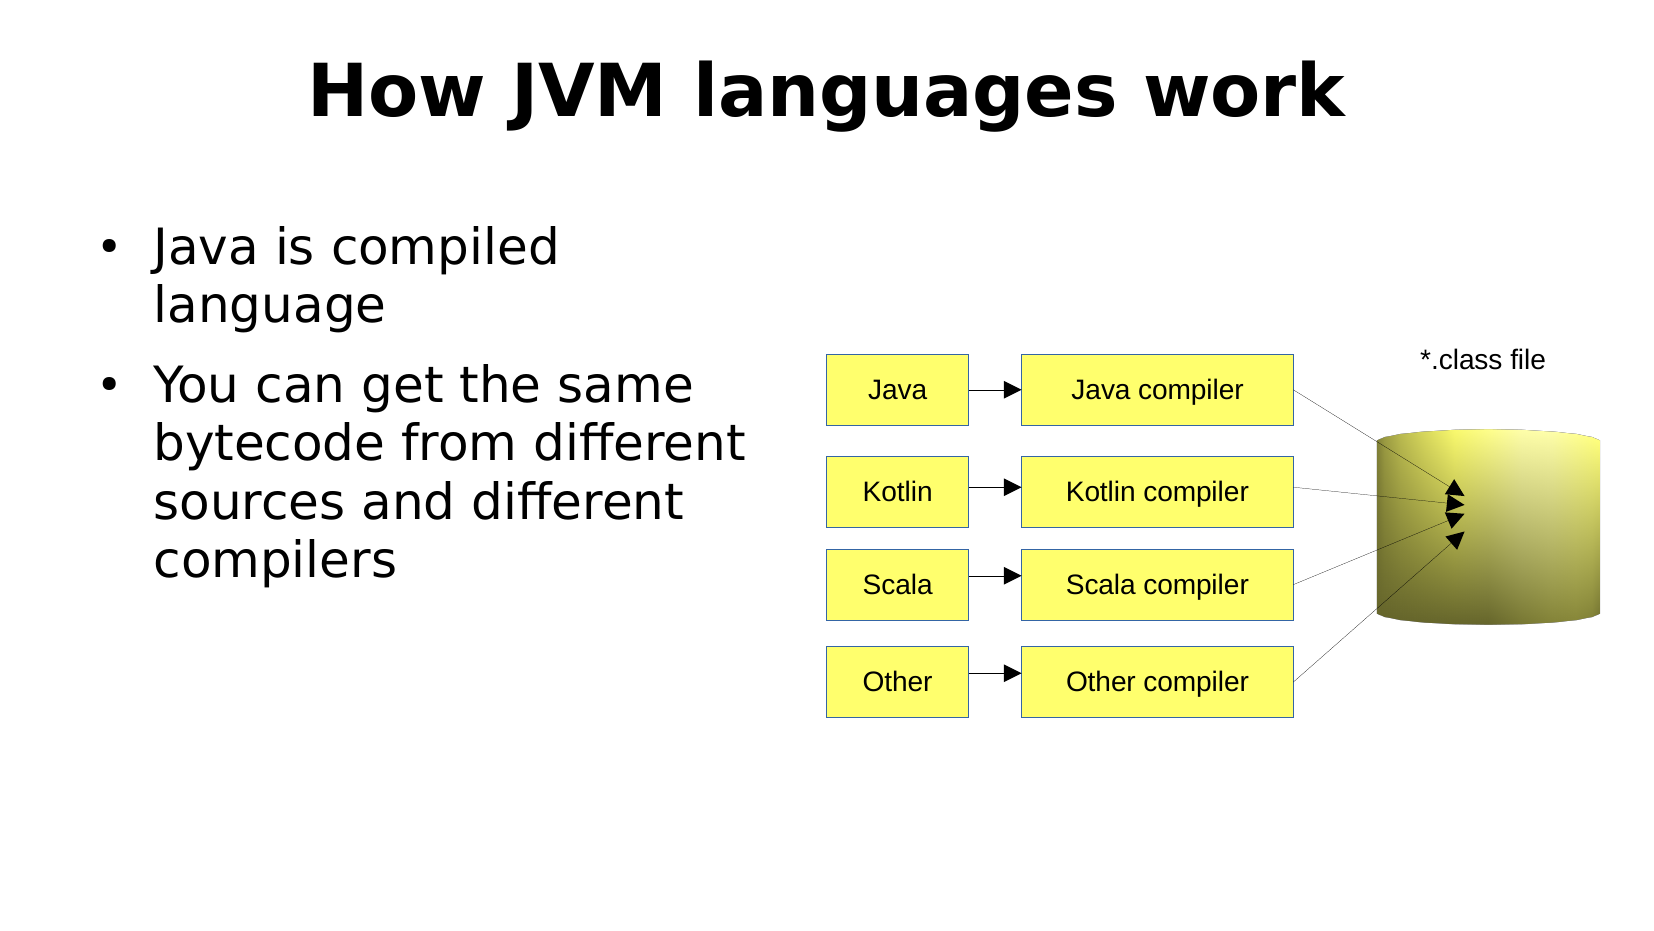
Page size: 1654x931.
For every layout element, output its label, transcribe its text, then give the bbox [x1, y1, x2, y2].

text_box Other [826, 646, 969, 718]
list Java is compiled language You can get the same bytecode from different sources and different compilers [82, 217, 809, 758]
text_box Kotlin [826, 456, 969, 528]
text_box *.class file [1405, 336, 1604, 383]
text_box Java [826, 354, 969, 426]
text_box Kotlin compiler [1021, 456, 1294, 528]
text_box Other compiler [1021, 646, 1294, 718]
text_box Java compiler [1021, 354, 1294, 426]
title How JVM languages work [82, 37, 1571, 147]
text_box Scala compiler [1021, 549, 1294, 621]
text_box Scala [826, 549, 969, 621]
